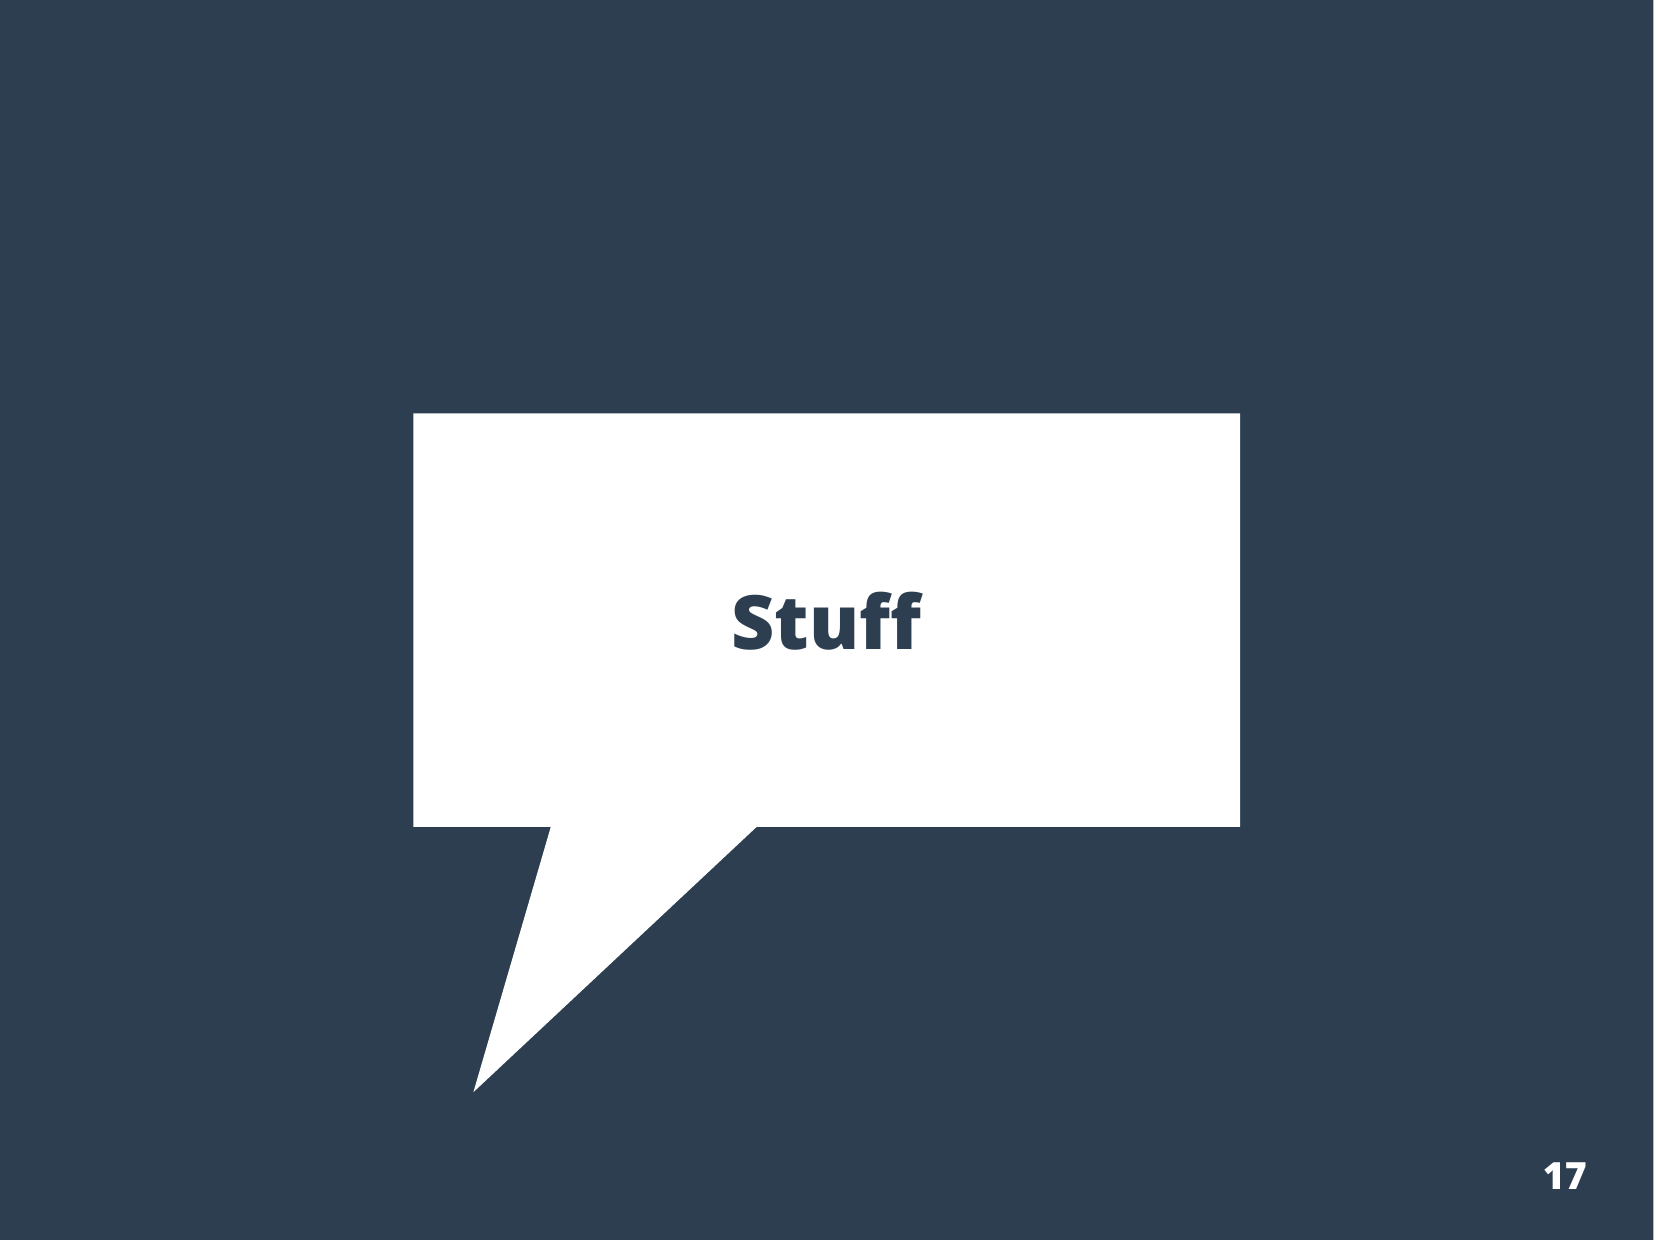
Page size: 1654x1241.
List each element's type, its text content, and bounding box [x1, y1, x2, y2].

title Stuff [442, 442, 1211, 798]
